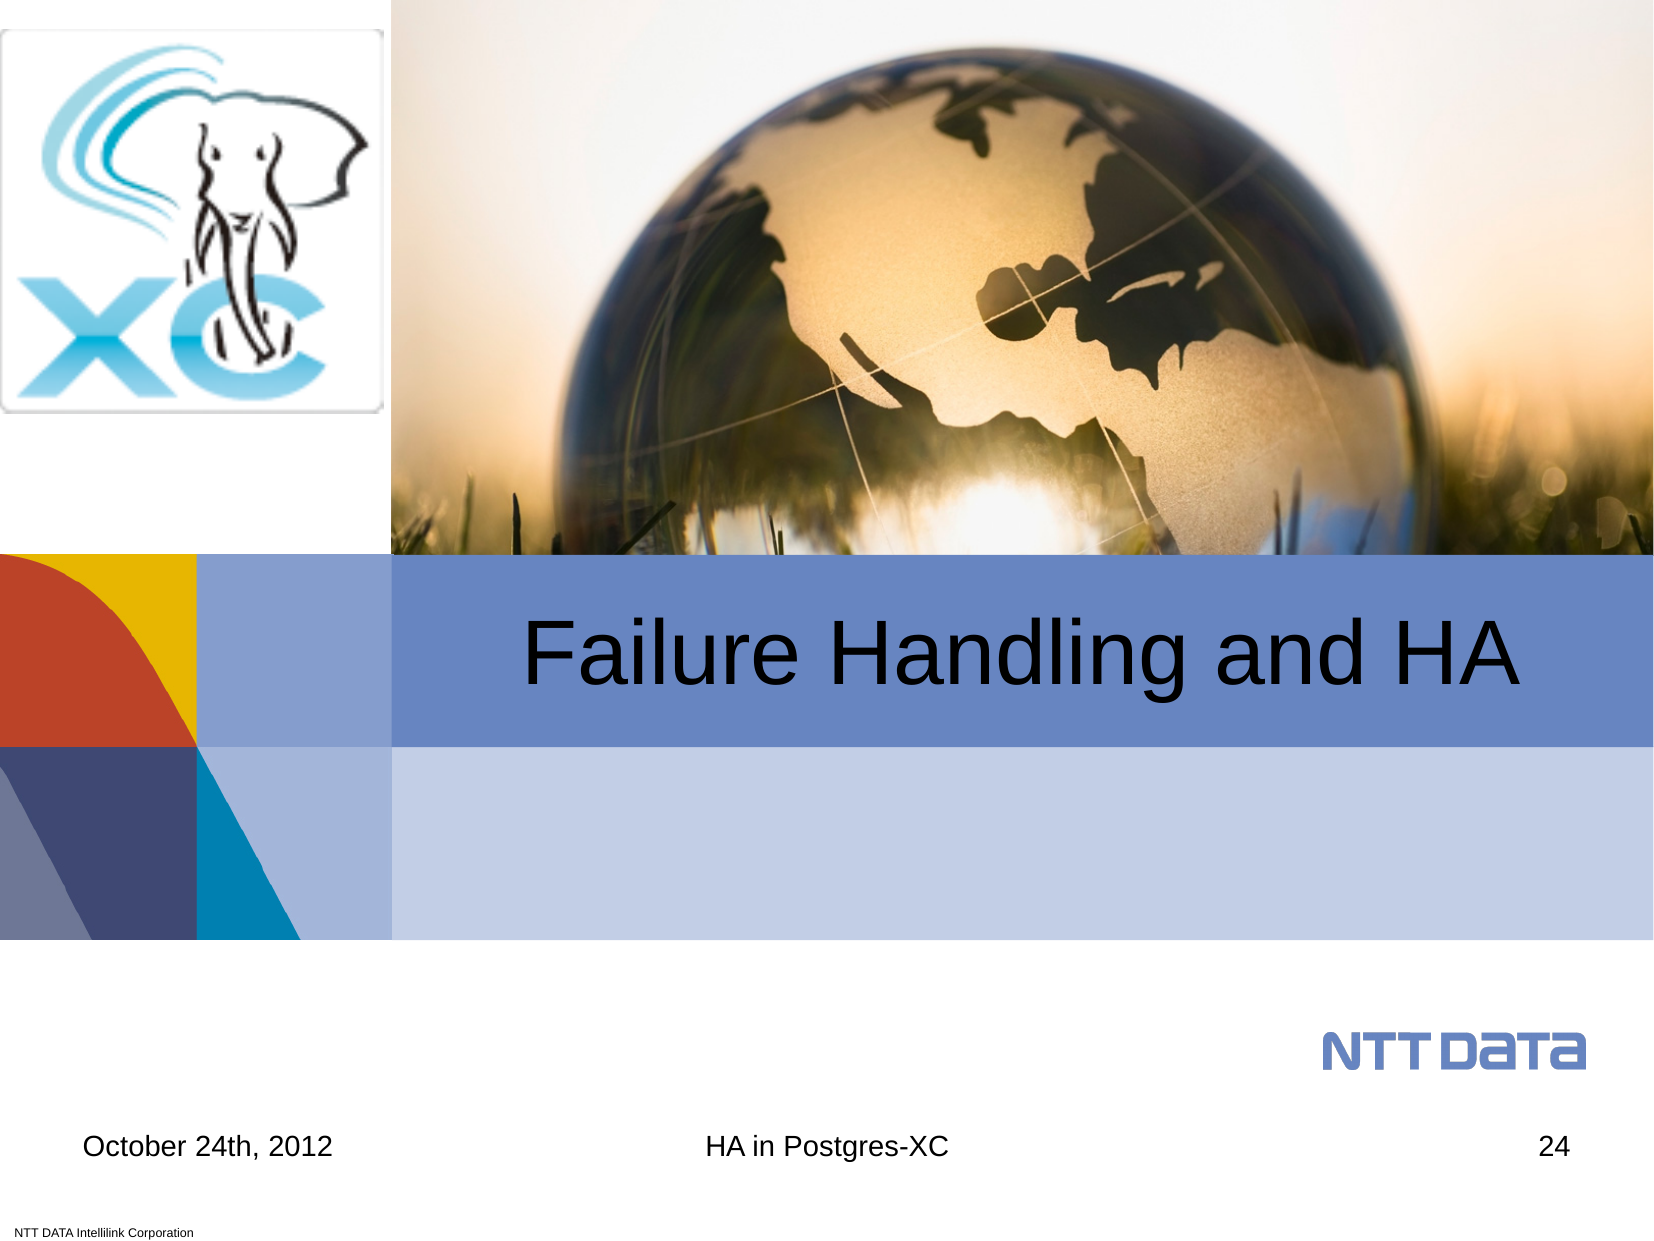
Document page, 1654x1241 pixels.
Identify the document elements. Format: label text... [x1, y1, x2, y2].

picture [1323, 1032, 1586, 1070]
picture [391, 0, 1654, 548]
picture [0, 29, 384, 414]
picture [0, 554, 392, 940]
title Failure Handling and HA [389, 548, 1654, 756]
